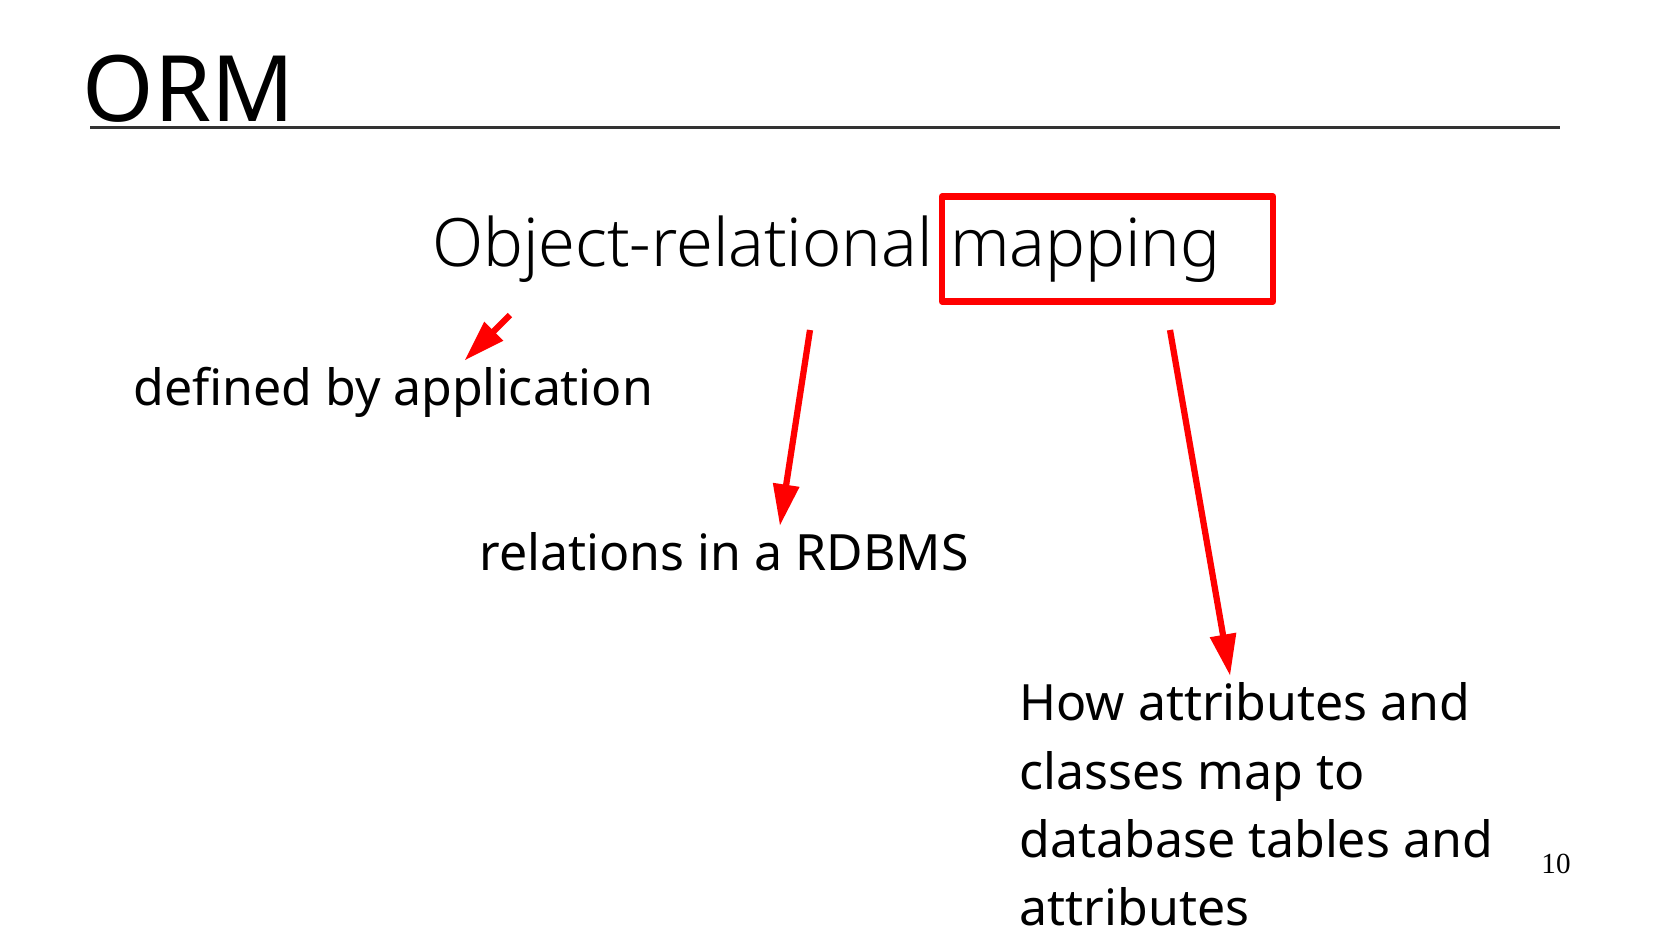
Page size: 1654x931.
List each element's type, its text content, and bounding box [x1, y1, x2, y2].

text_box How attributes and classes map to database tables and attributes [1005, 660, 1563, 915]
title ORM [82, 32, 1571, 140]
text_box defined by application [118, 345, 706, 436]
text_box relations in a RDBMS [465, 510, 1021, 586]
list Object-relational mapping [945, 200, 1270, 298]
list Object-relational mapping [82, 195, 1571, 811]
